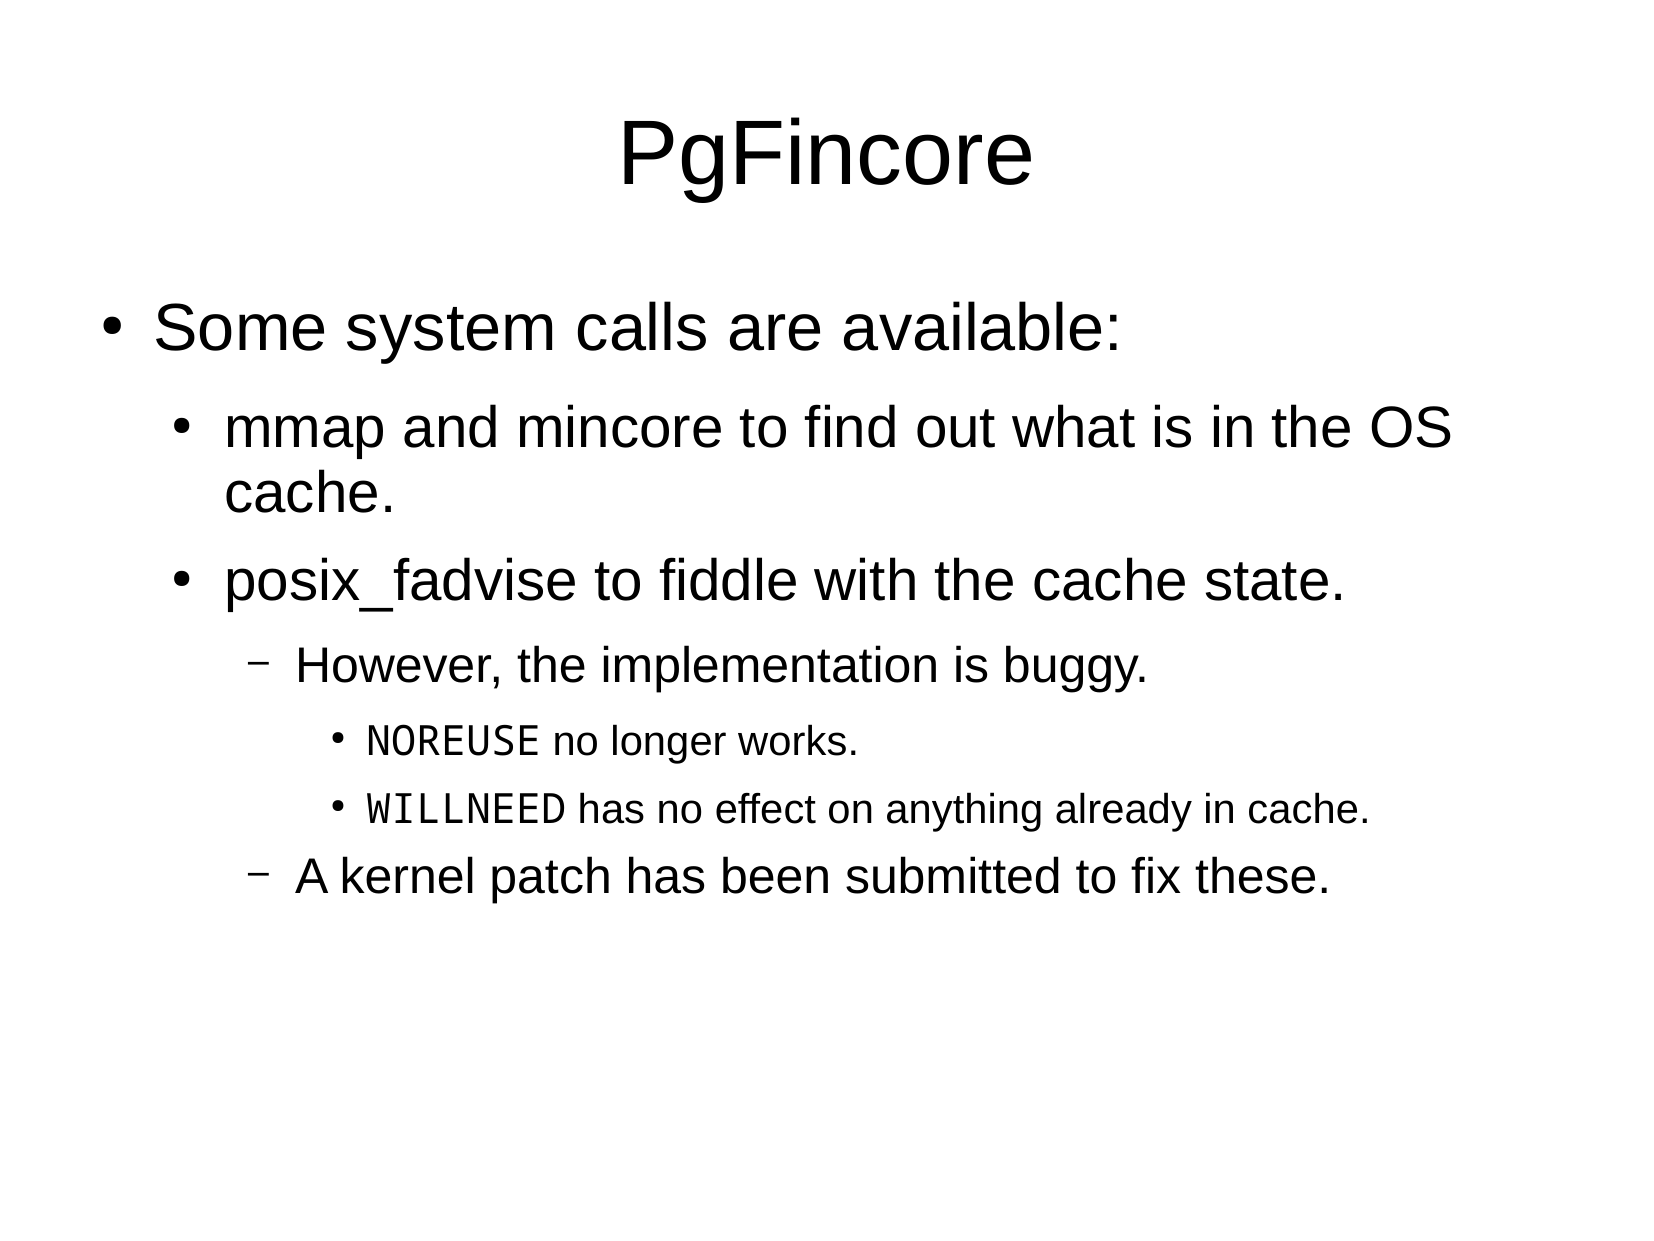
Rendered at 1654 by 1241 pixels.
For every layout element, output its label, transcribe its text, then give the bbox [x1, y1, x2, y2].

list Some system calls are available: mmap and mincore to find out what is in the OS cache. posix_fadvise to fiddle with the cache state. However, the implementation is buggy. NOREUSE no longer works. WILLNEED has no effect on anything already in cache. A kernel patch has been submitted to fix these. [82, 290, 1571, 1109]
title PgFincore [82, 56, 1571, 250]
